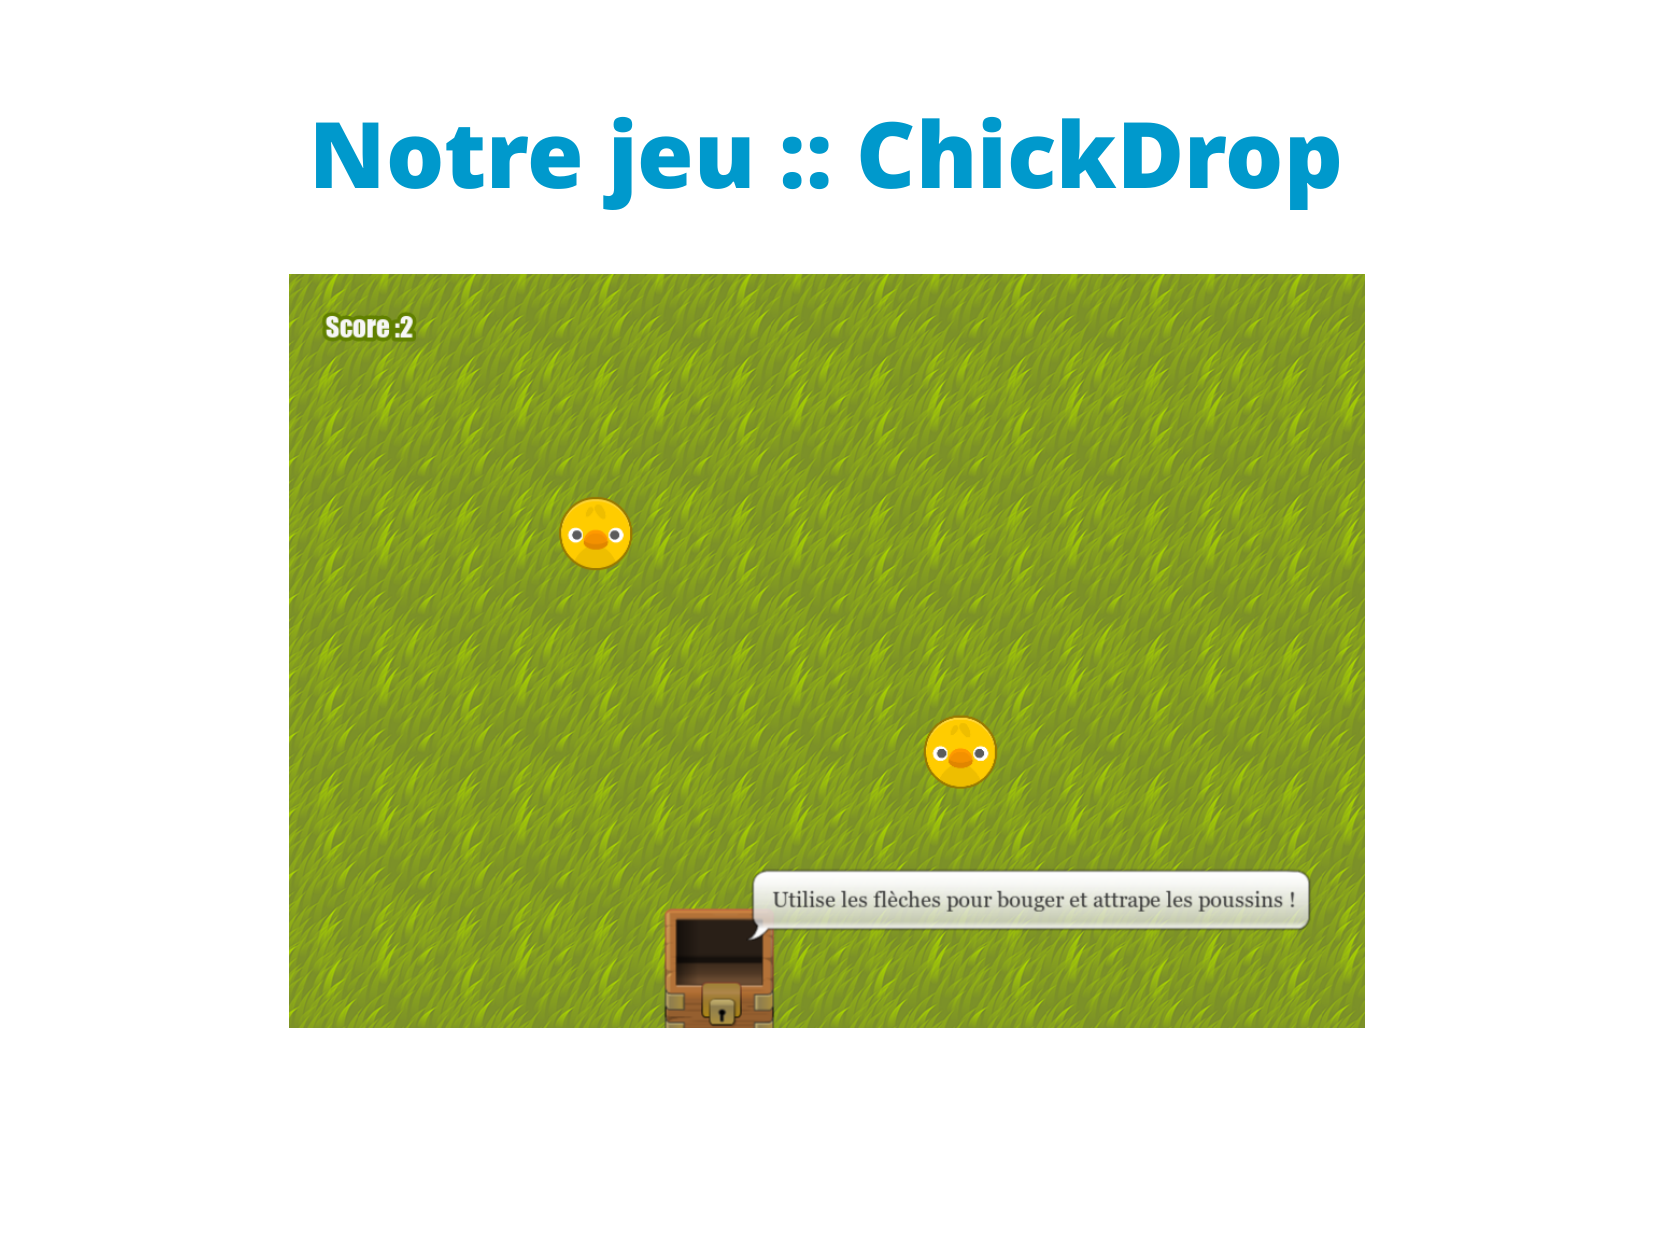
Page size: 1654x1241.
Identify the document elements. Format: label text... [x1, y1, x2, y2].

picture [289, 274, 1365, 1028]
title Notre jeu :: ChickDrop [82, 49, 1571, 257]
